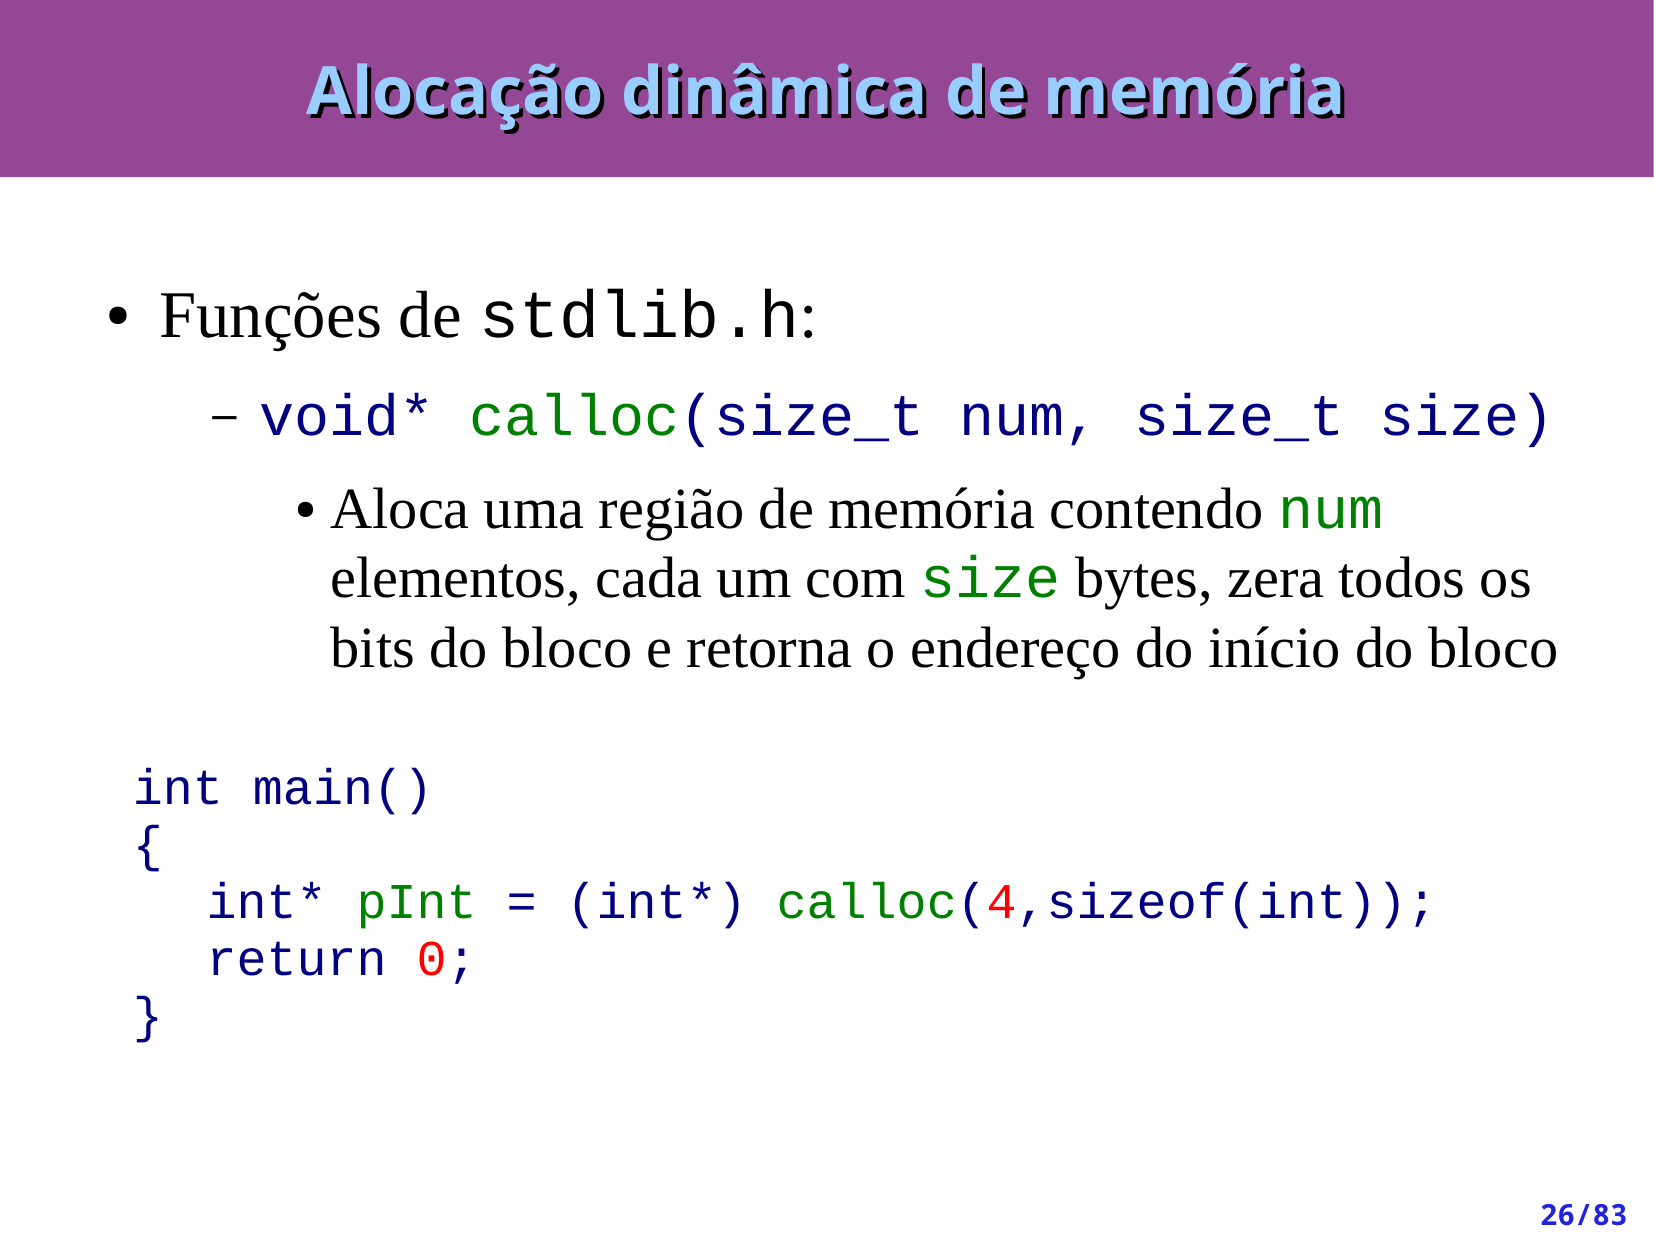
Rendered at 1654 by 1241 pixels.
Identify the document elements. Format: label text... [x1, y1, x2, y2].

list Funções de stdlib.h: void* calloc(size_t num, size_t size) Aloca uma região de memória contendo num elementos, cada um com size bytes, zera todos os bits do bloco e retorna o endereço do início do bloco [88, 277, 1577, 1097]
text_box int main() { int* pInt = (int*) calloc(4,sizeof(int)); return 0; } [118, 755, 1595, 1056]
title Alocação dinâmica de memória [0, 0, 1654, 178]
